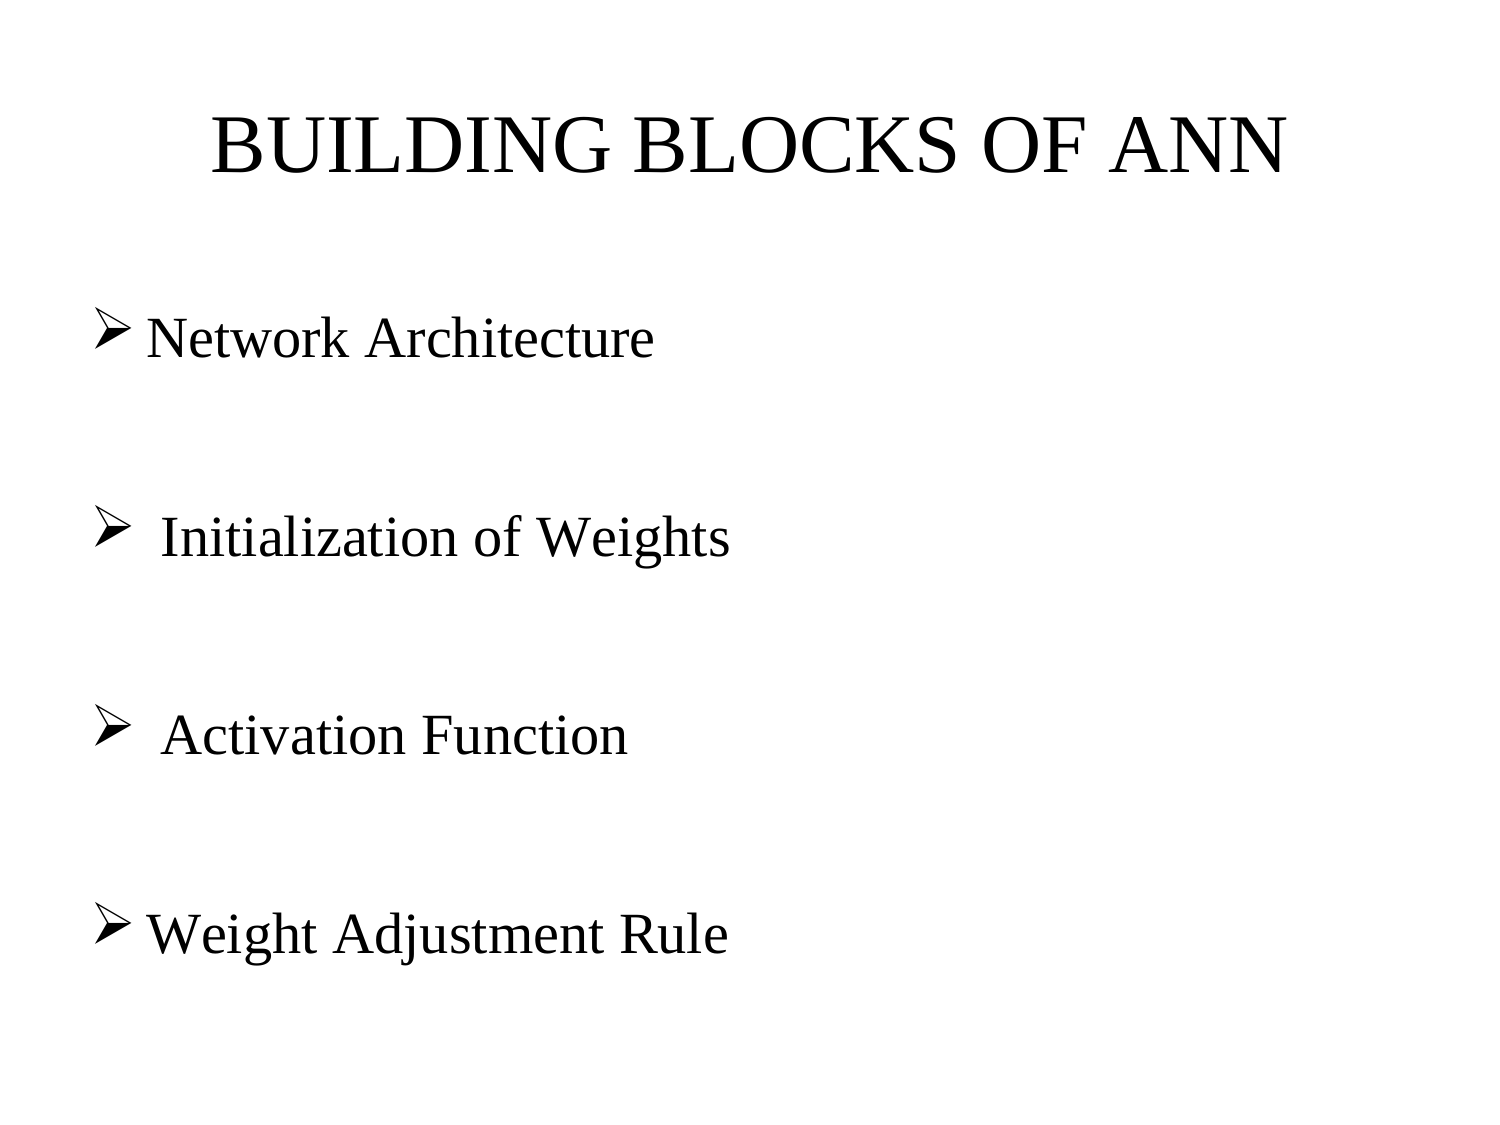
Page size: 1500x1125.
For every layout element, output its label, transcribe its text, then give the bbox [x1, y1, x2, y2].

title BUILDING BLOCKS OF ANN [75, 45, 1426, 233]
list Network Architecture Initialization of Weights Activation Function Weight Adjustment Rule [75, 299, 1426, 1006]
